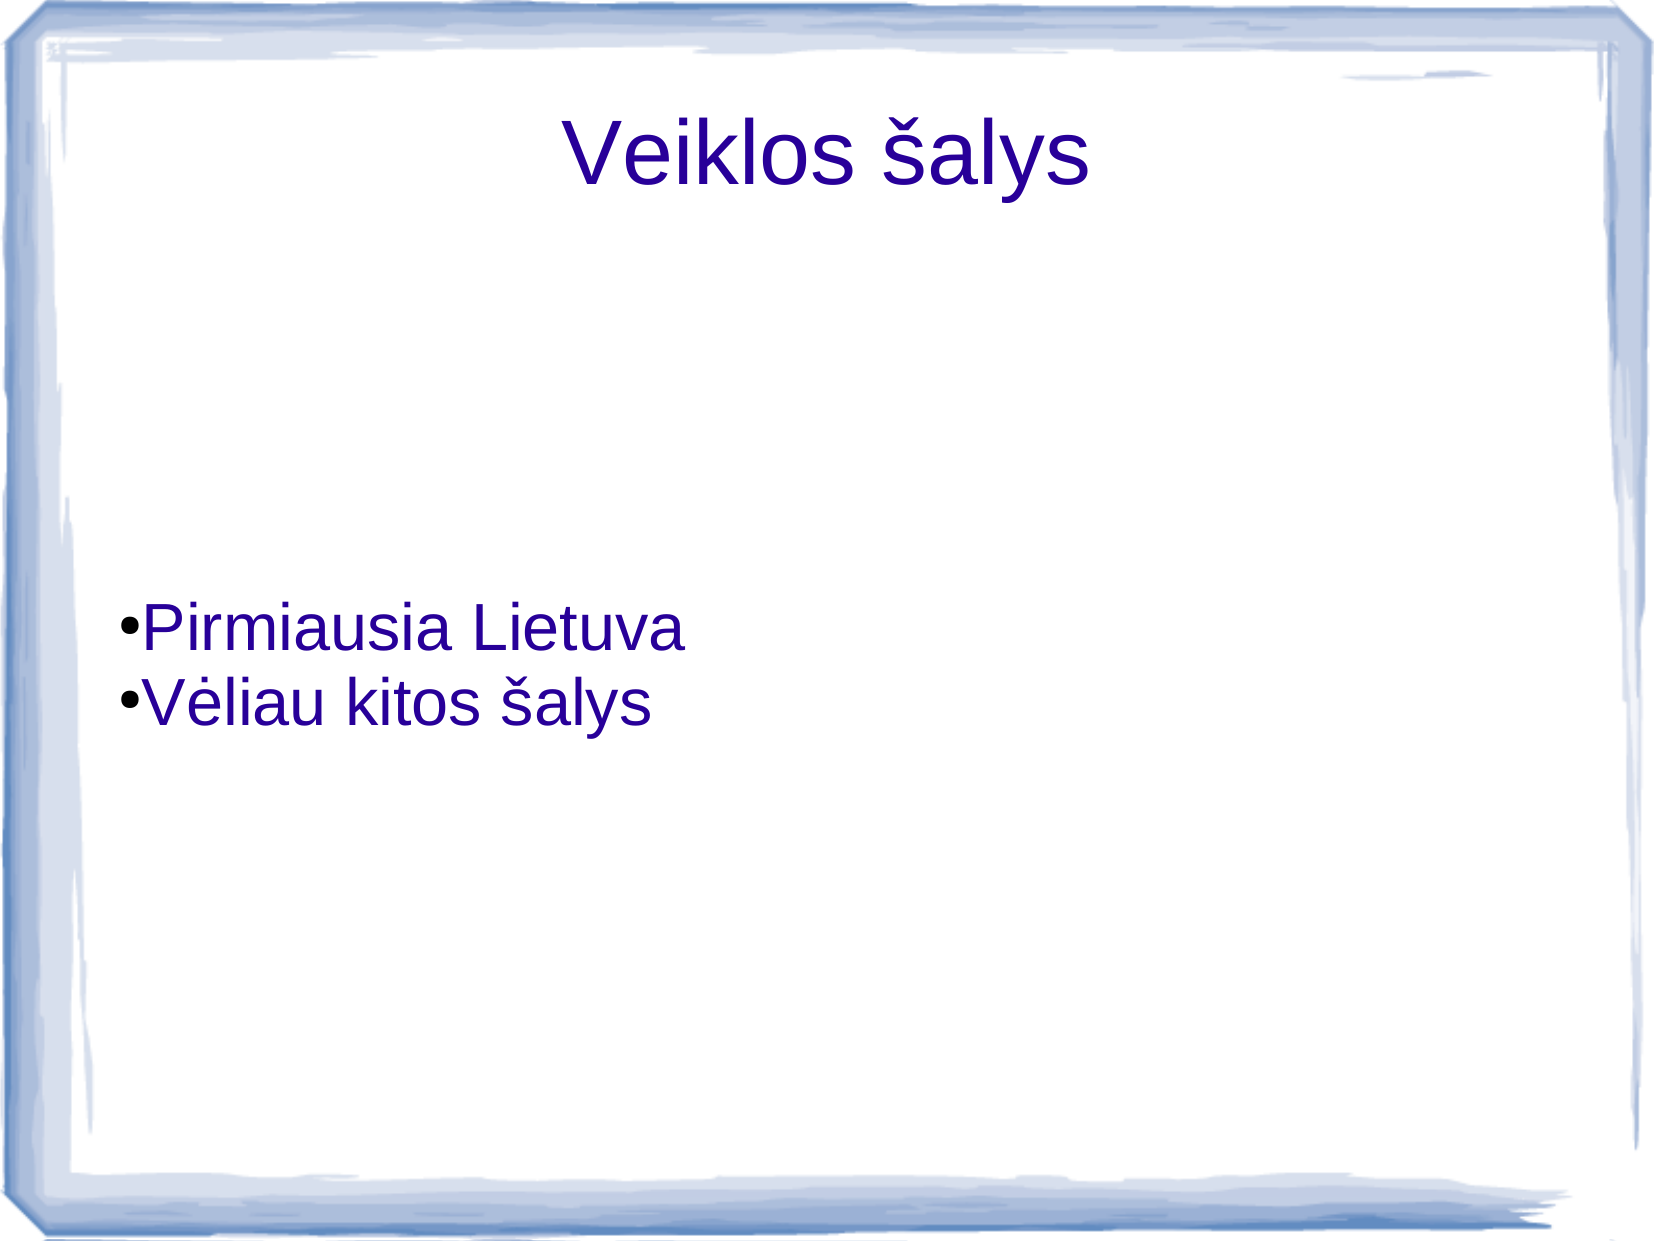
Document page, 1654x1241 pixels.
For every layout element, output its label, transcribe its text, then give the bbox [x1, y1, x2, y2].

subtitle Pirmiausia Lietuva Vėliau kitos šalys [118, 324, 1571, 1004]
picture [0, 0, 1654, 1241]
title Veiklos šalys [82, 49, 1571, 257]
